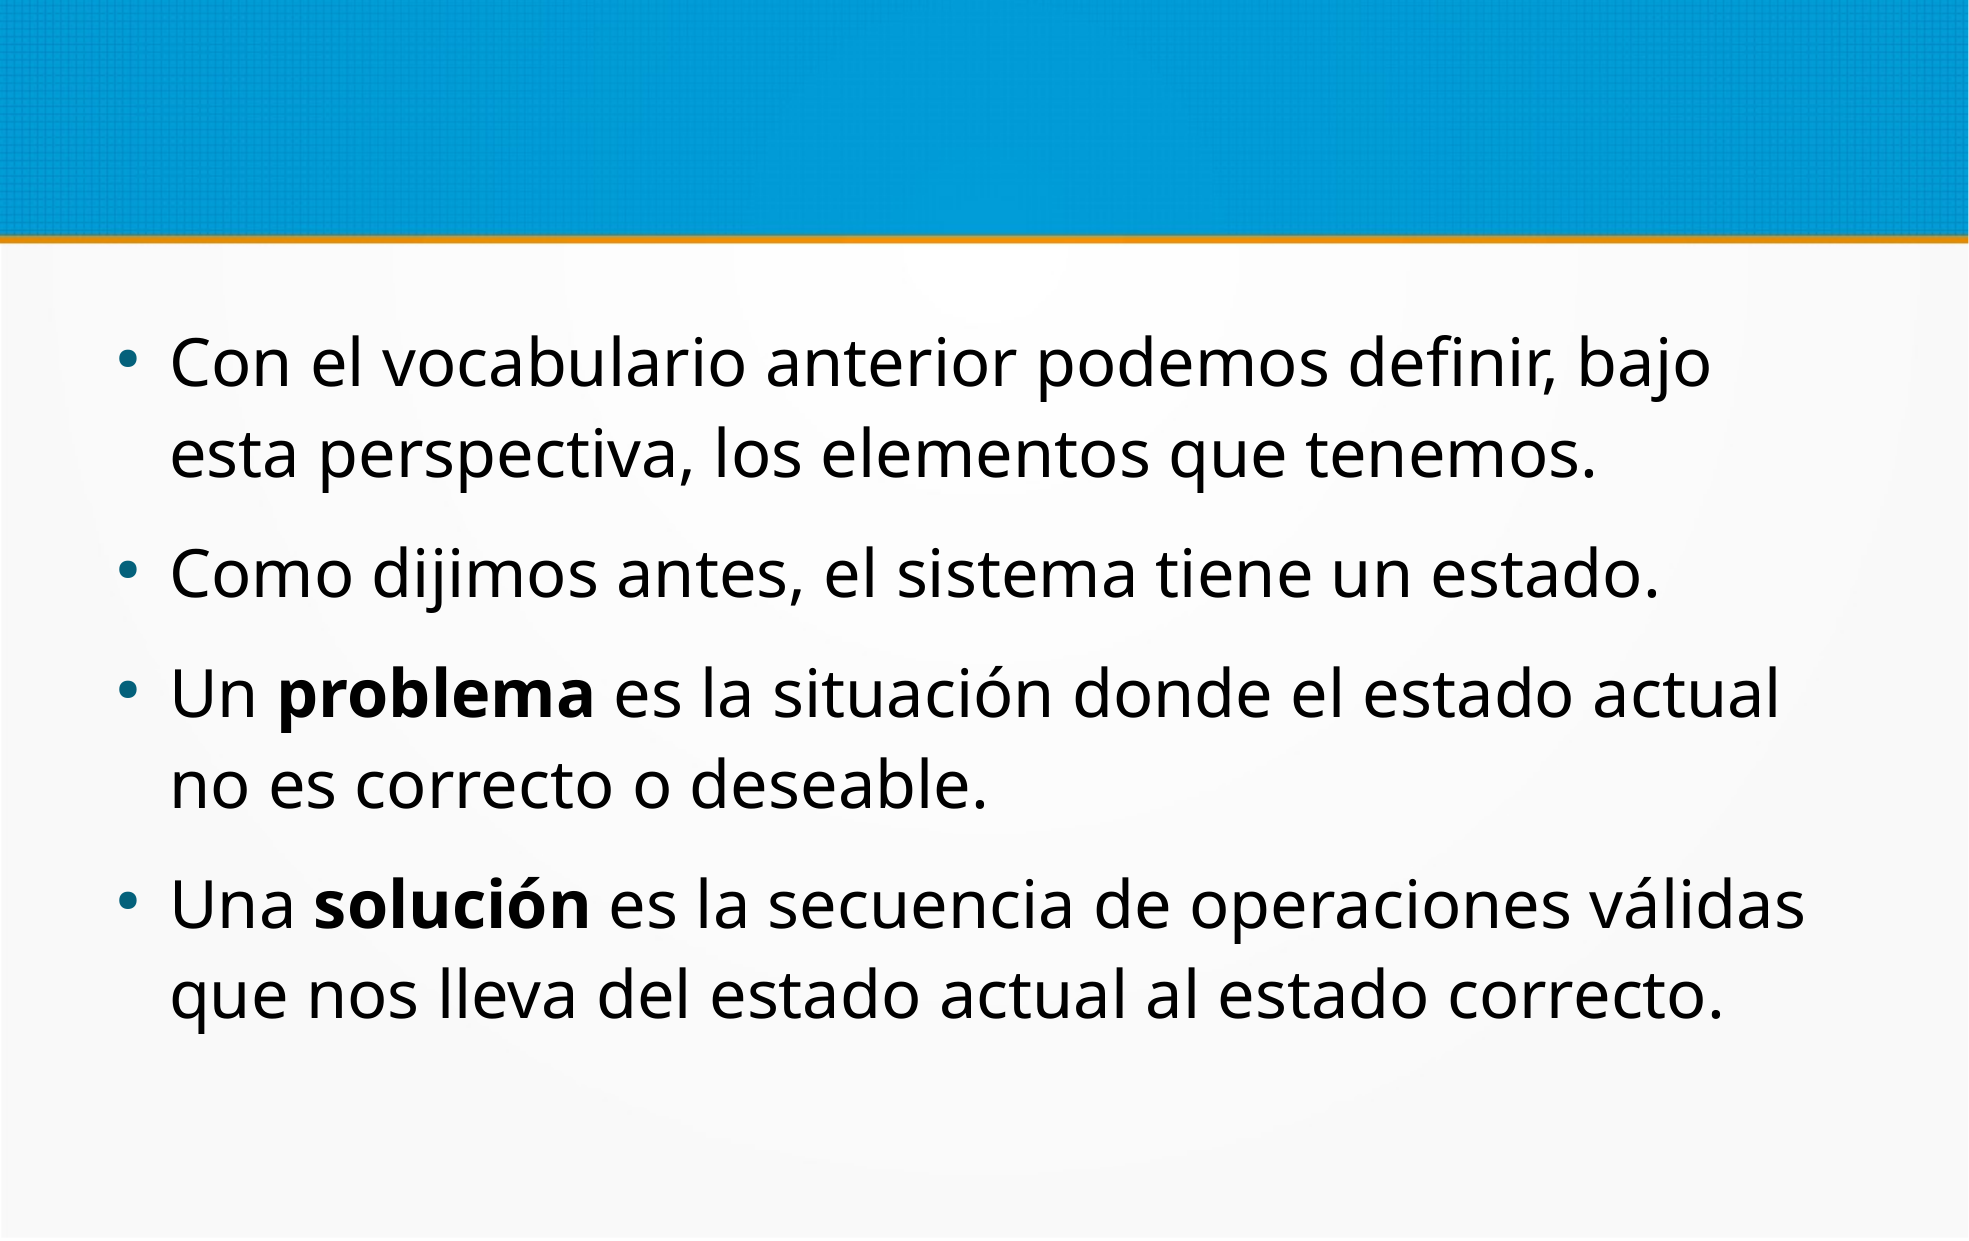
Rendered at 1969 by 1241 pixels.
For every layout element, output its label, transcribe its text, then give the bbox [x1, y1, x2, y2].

picture [0, 233, 1969, 1241]
list Con el vocabulario anterior podemos definir, bajo esta perspectiva, los elementos que tenemos. Como dijimos antes, el sistema tiene un estado. Un problema es la situación donde el estado actual no es correcto o deseable. Una solución es la secuencia de operaciones válidas que nos lleva del estado actual al estado correcto. [98, 315, 1861, 1081]
